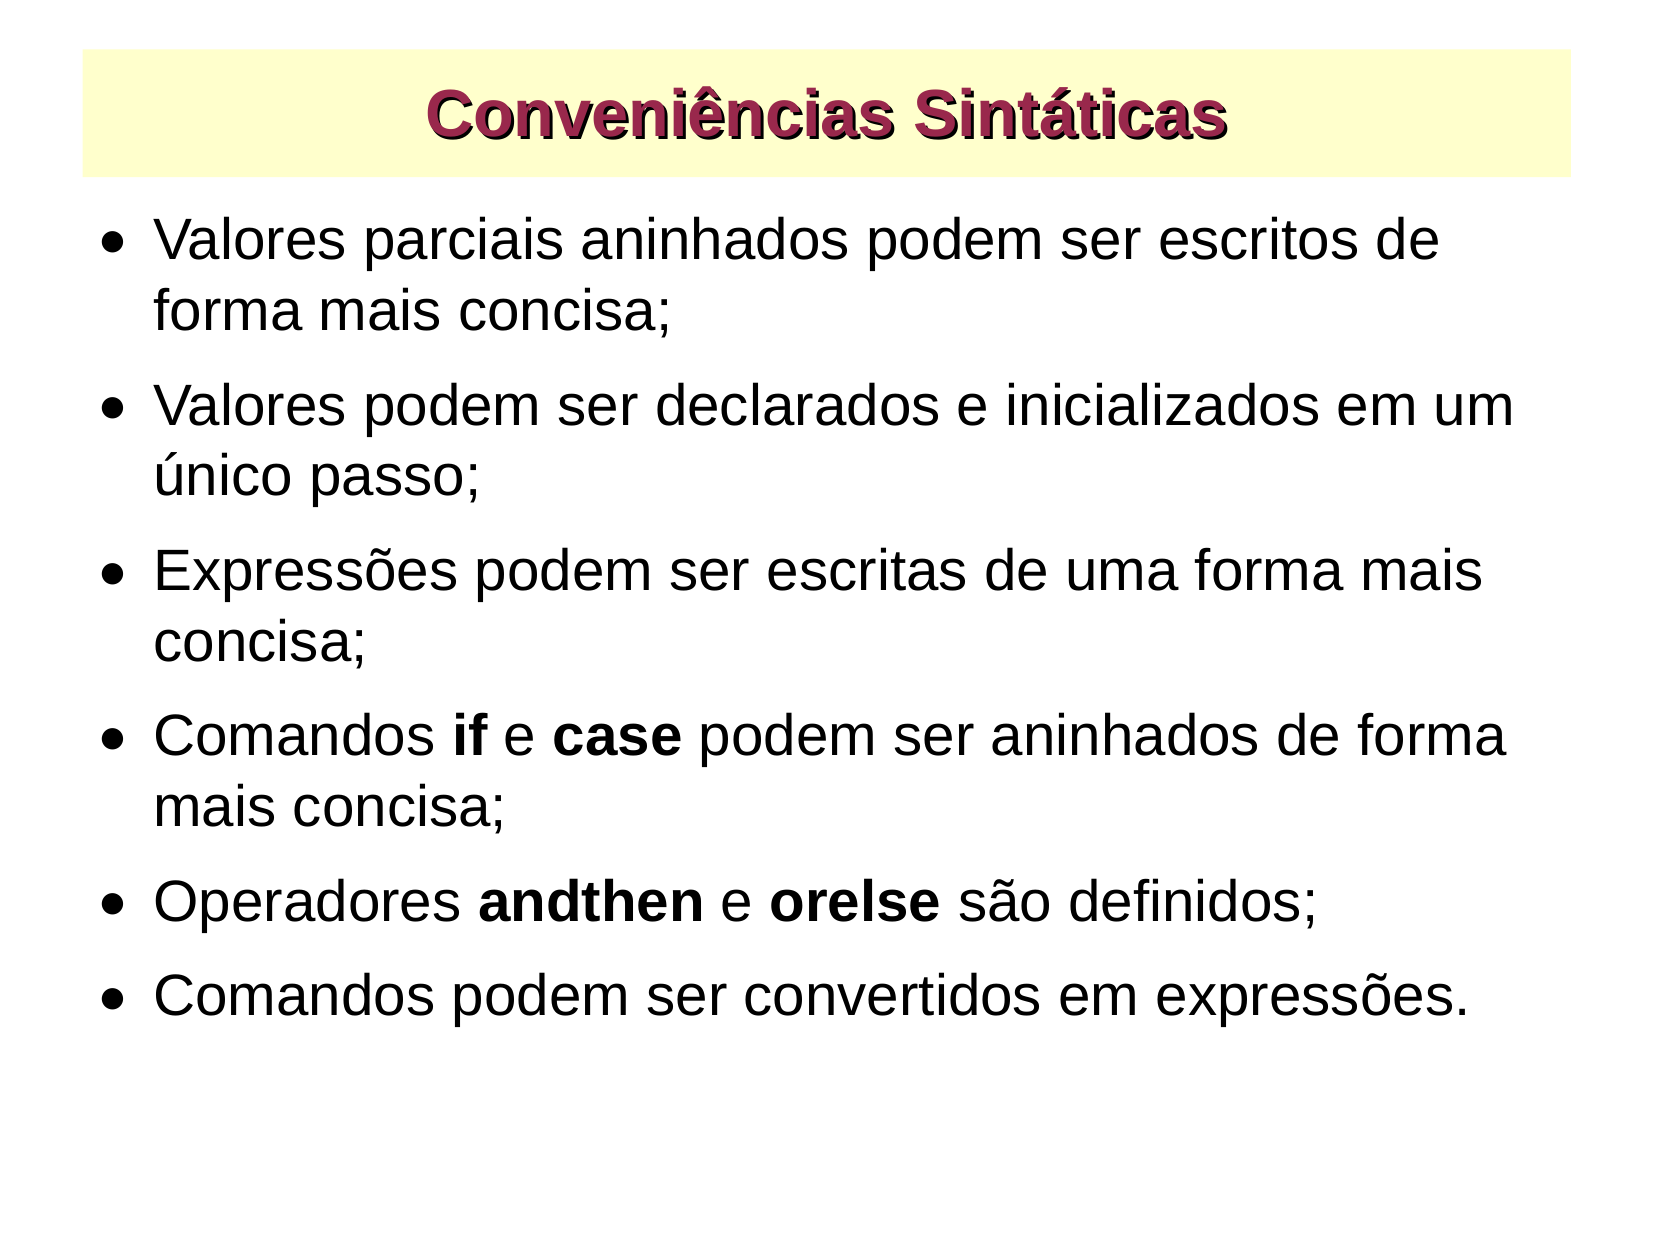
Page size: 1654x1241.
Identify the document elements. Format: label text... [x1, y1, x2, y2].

list Valores parciais aninhados podem ser escritos de forma mais concisa; Valores podem ser declarados e inicializados em um único passo; Expressões podem ser escritas de uma forma mais concisa; Comandos if e case podem ser aninhados de forma mais concisa; Operadores andthen e orelse são definidos; Comandos podem ser convertidos em expressões. [82, 206, 1571, 1137]
title Conveniências Sintáticas [82, 49, 1571, 178]
